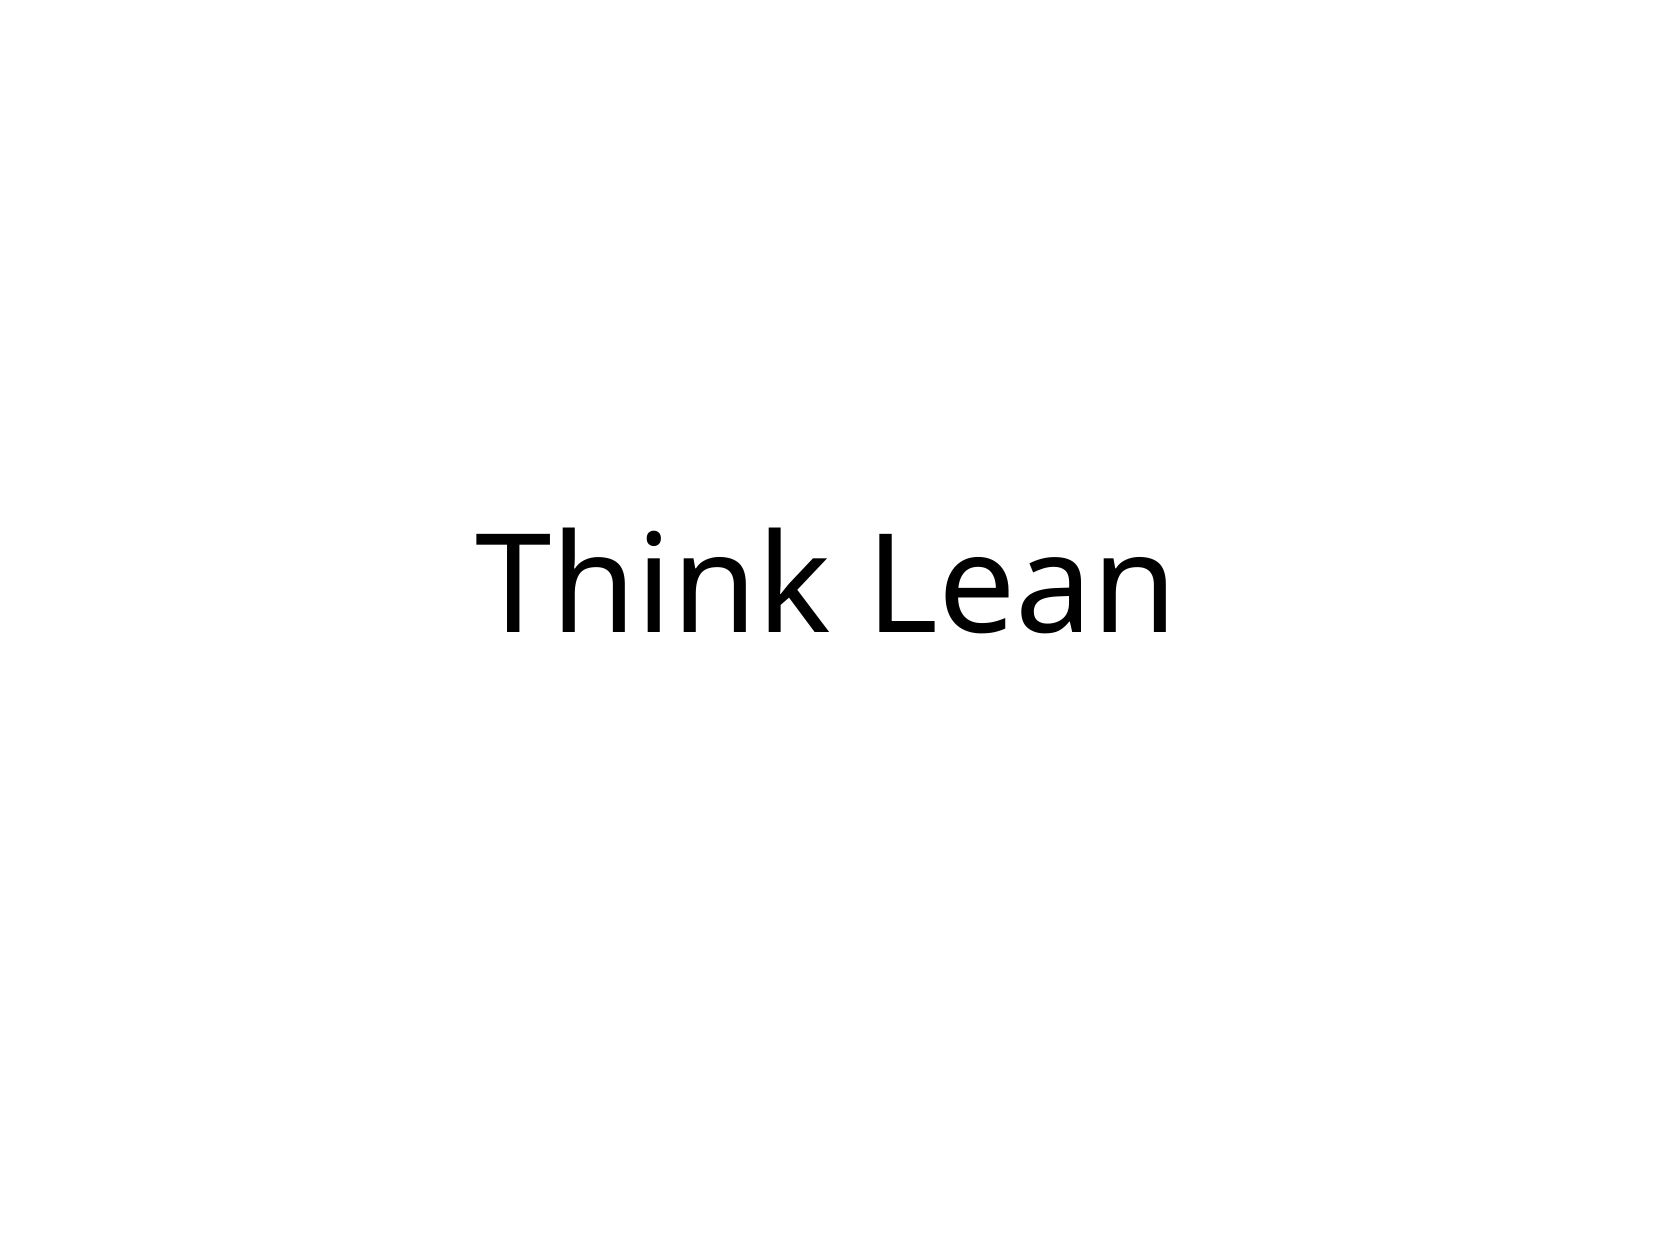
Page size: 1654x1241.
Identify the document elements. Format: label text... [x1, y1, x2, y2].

subtitle Think Lean [82, 56, 1571, 1102]
